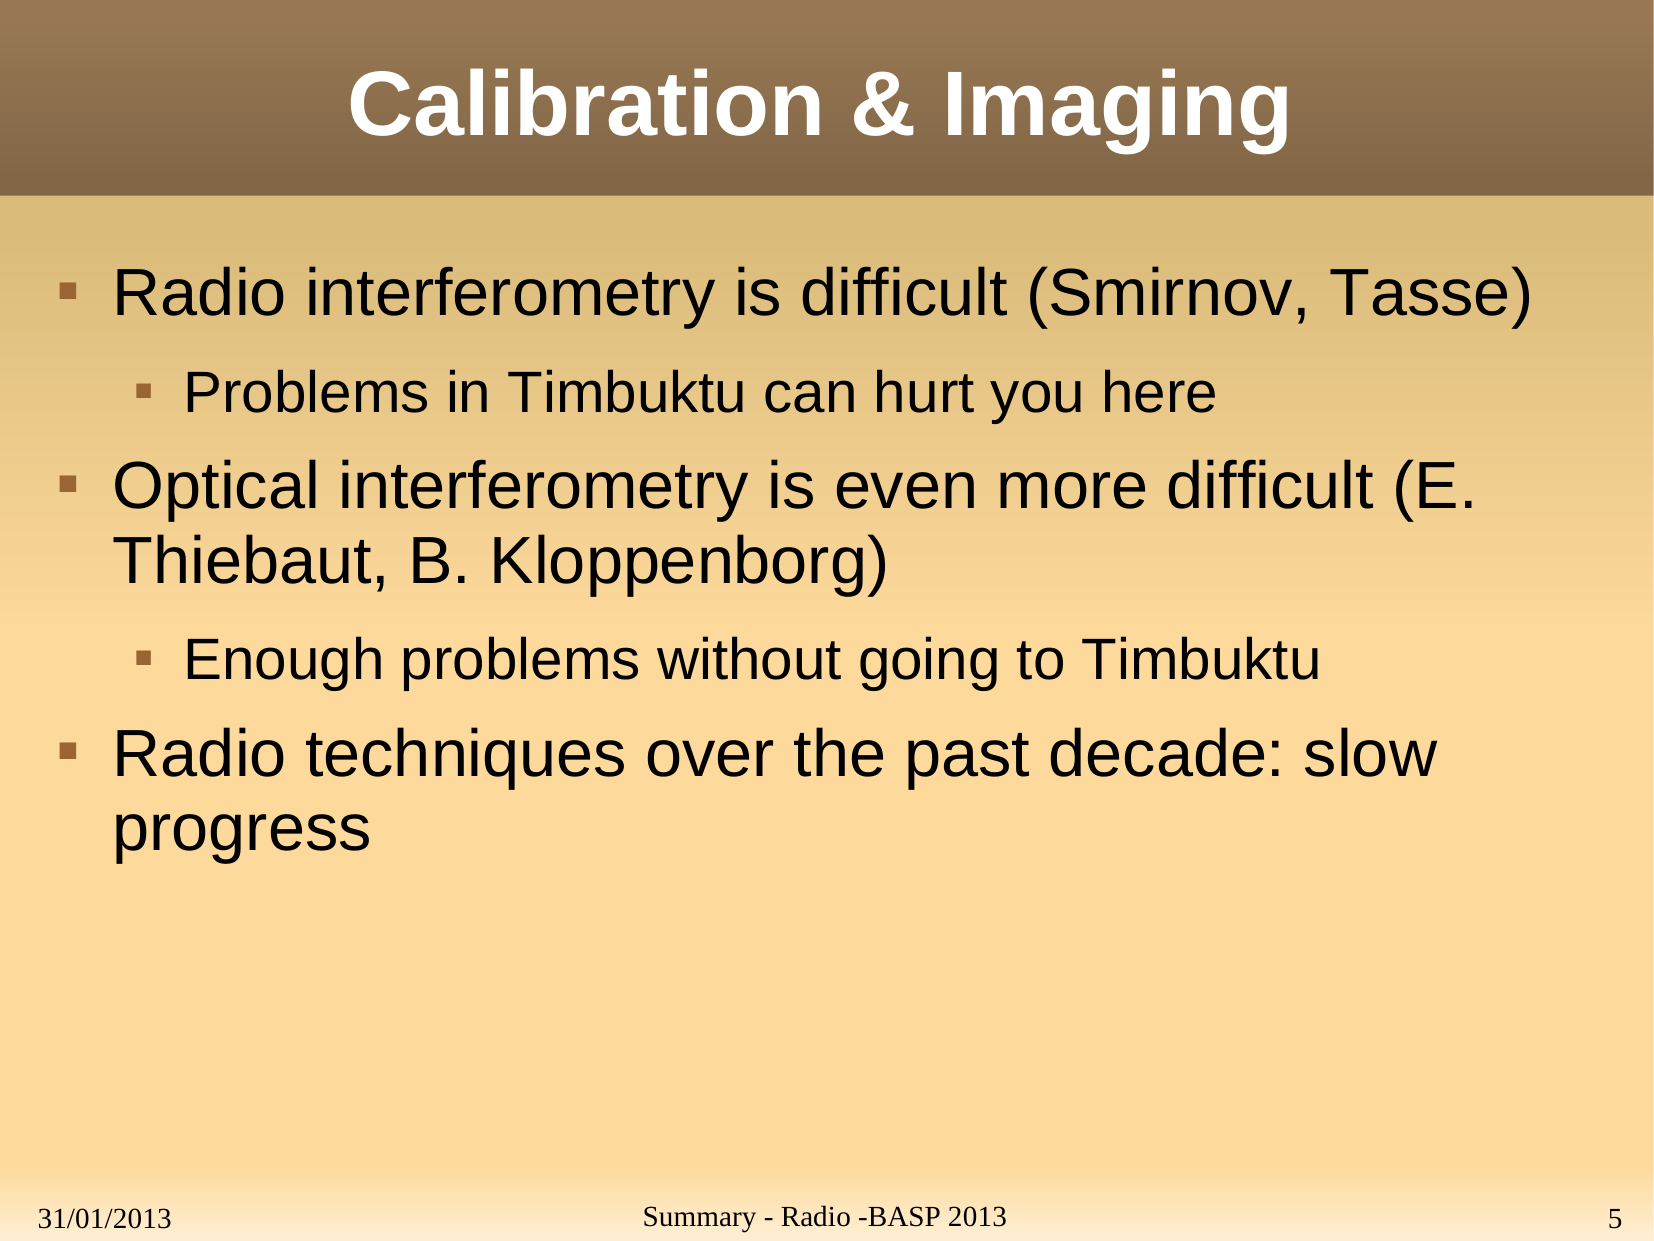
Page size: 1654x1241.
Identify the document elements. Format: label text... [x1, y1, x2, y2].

title Calibration & Imaging [76, 0, 1565, 208]
picture [0, 0, 1654, 1241]
list Radio interferometry is difficult (Smirnov, Tasse) Problems in Timbuktu can hurt you here Optical interferometry is even more difficult (E. Thiebaut, B. Kloppenborg) Enough problems without going to Timbuktu Radio techniques over the past decade: slow progress [41, 255, 1606, 1156]
